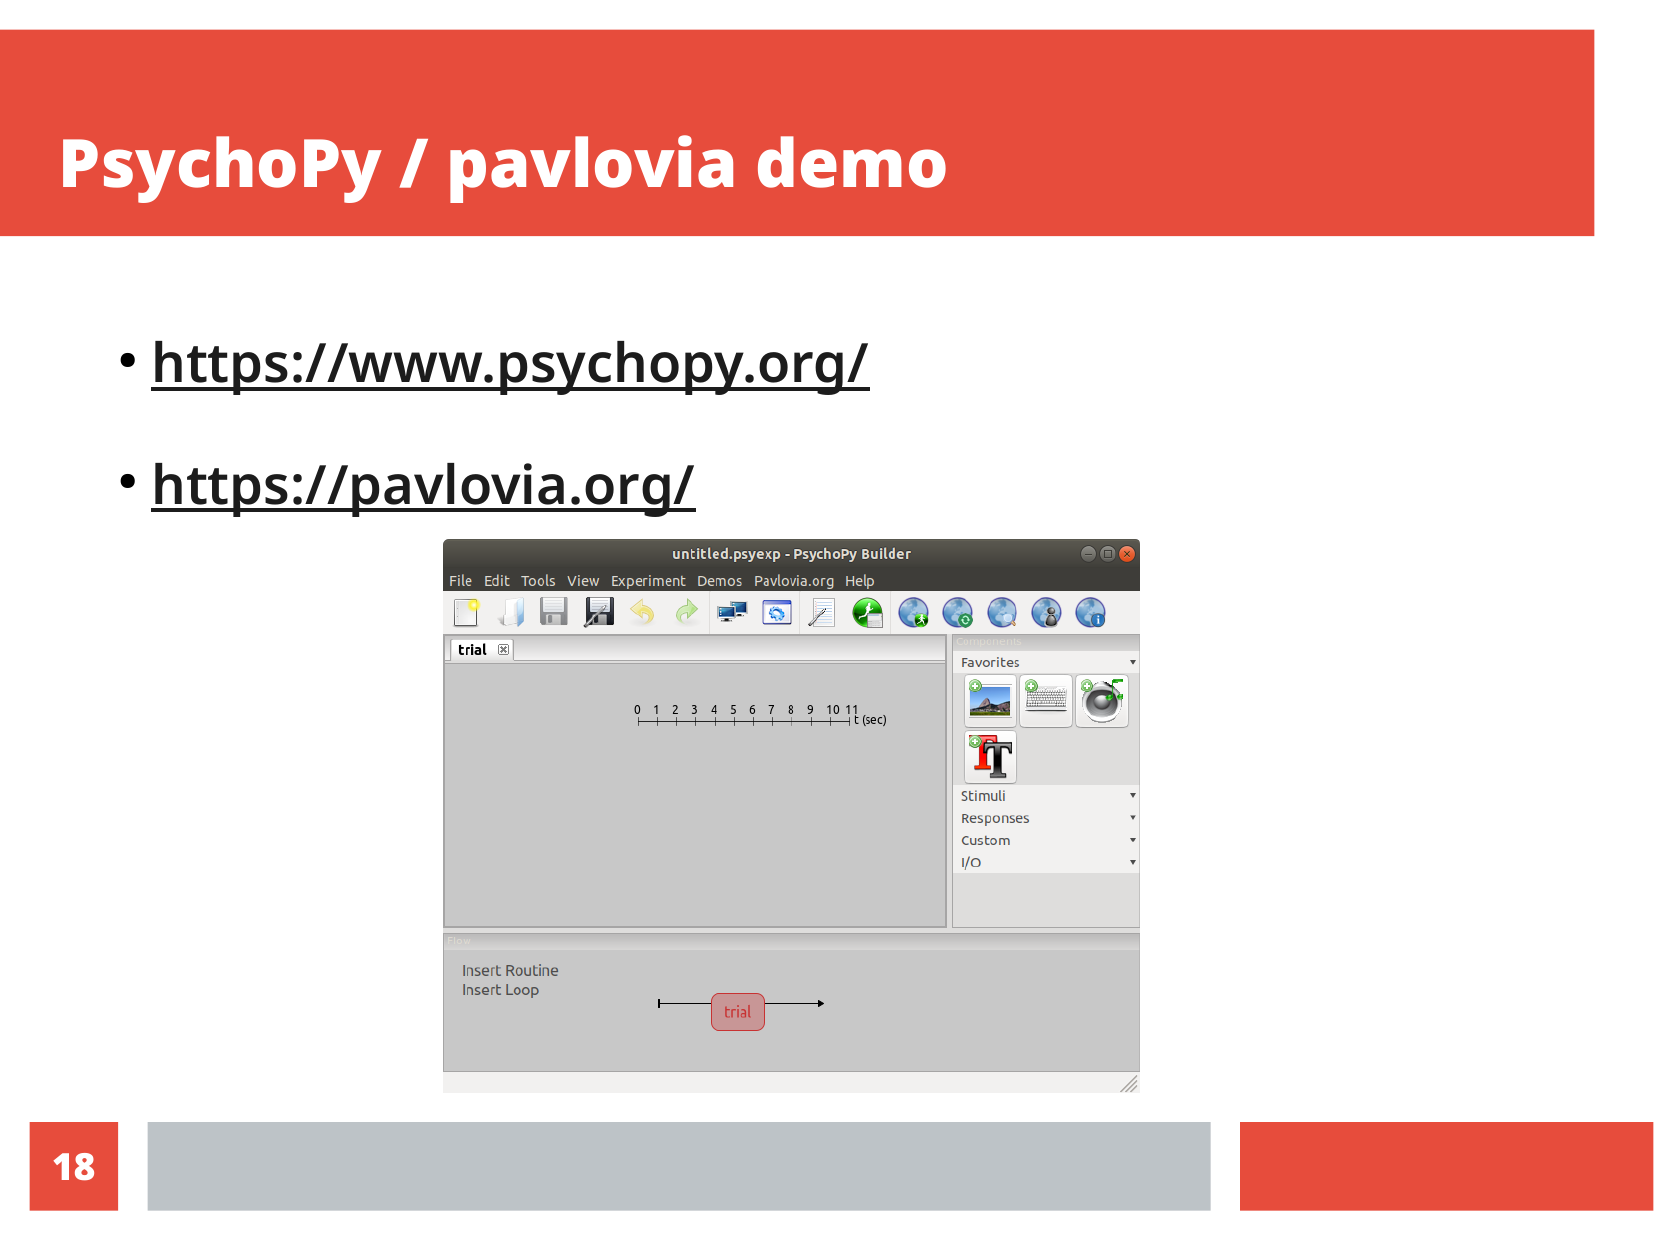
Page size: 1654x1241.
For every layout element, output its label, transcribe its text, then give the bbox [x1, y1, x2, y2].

title PsychoPy / pavlovia demo [59, 59, 1595, 207]
list https://www.psychopy.org/ https://pavlovia.org/ [59, 324, 1565, 1093]
picture [443, 539, 1140, 1093]
